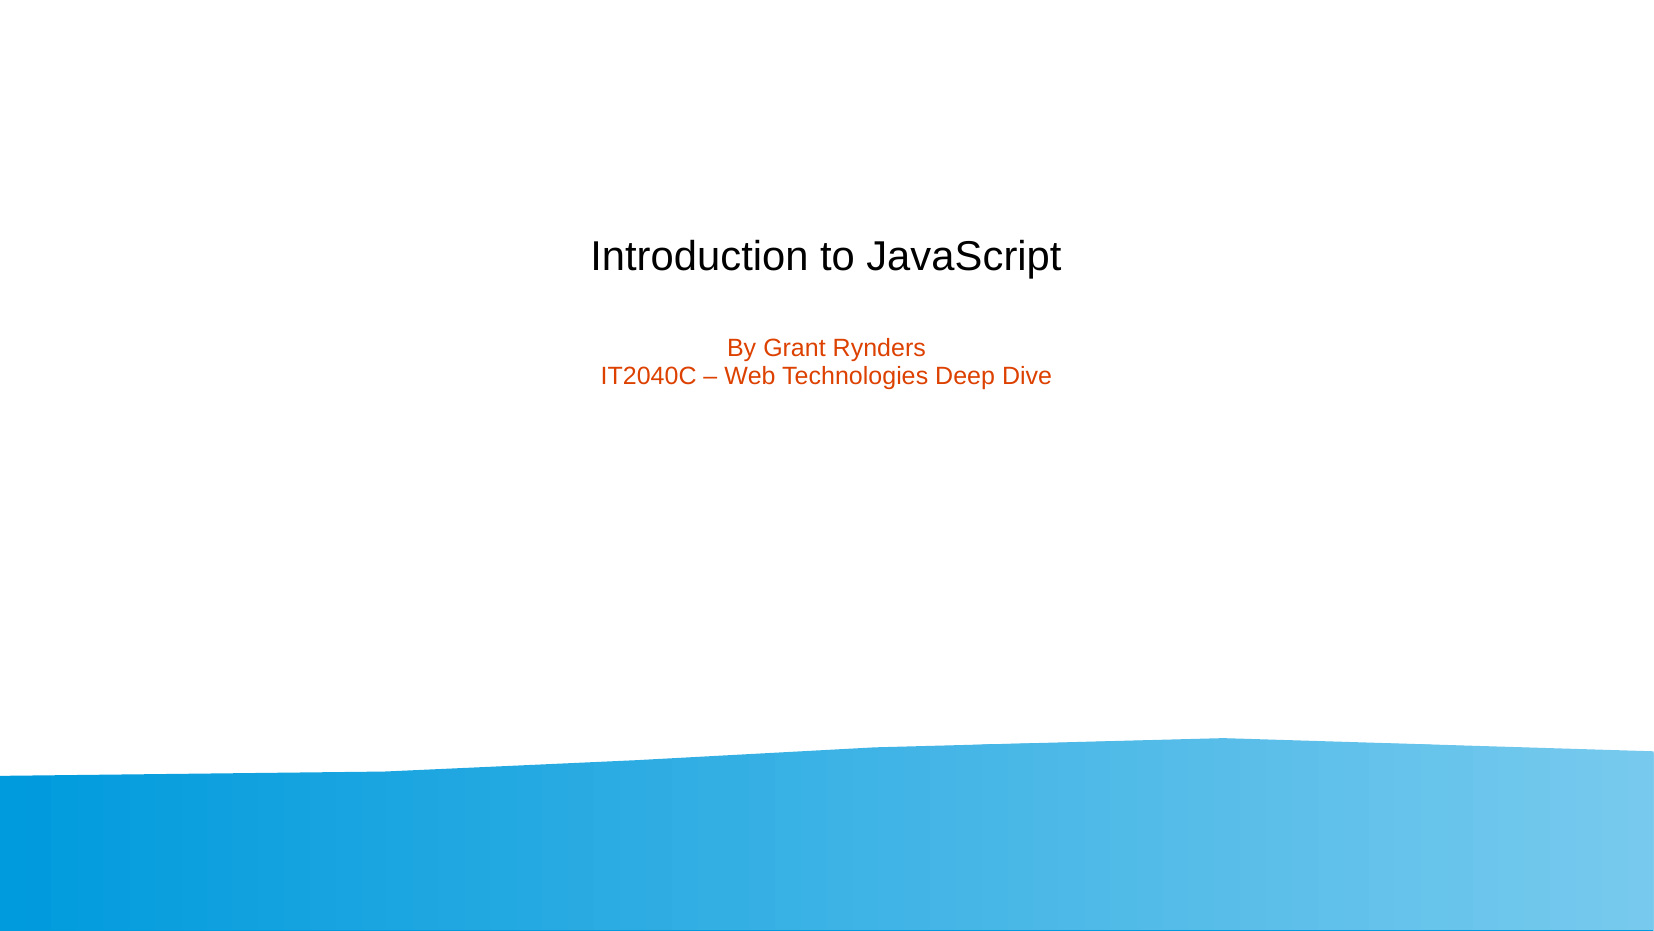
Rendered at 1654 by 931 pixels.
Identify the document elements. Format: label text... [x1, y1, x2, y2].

title By Grant Rynders IT2040C – Web Technologies Deep Dive [88, 272, 1565, 451]
text_box Introduction to JavaScript [262, 225, 1390, 413]
